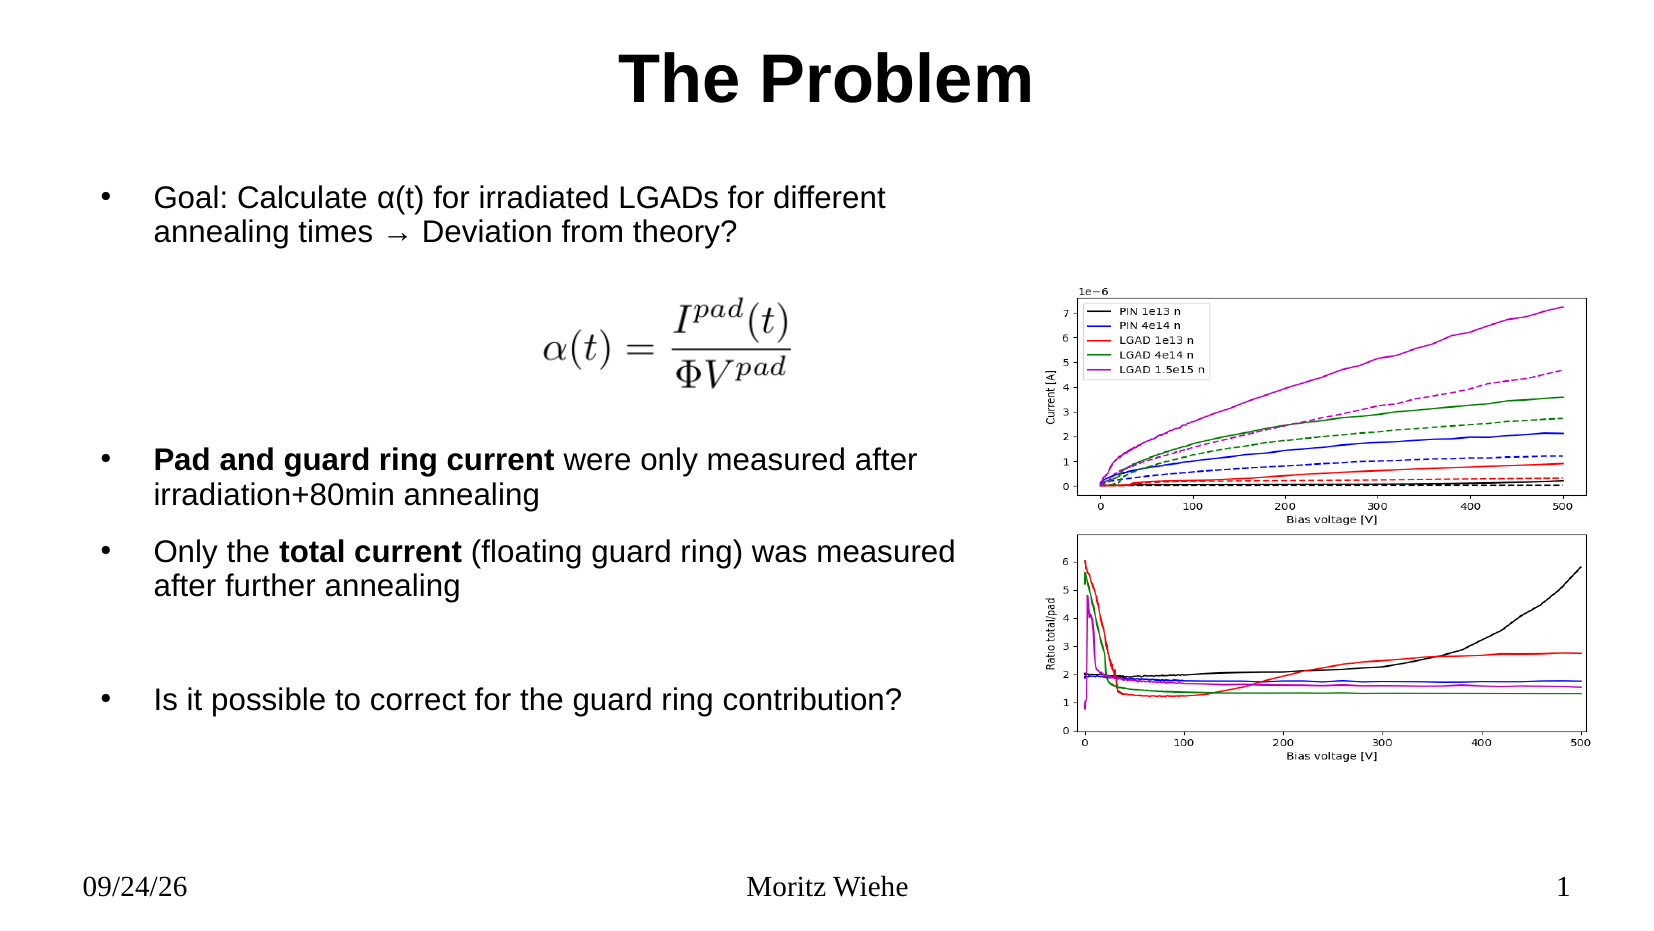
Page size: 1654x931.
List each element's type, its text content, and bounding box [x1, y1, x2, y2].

title The Problem [82, 37, 1571, 121]
picture [1035, 285, 1595, 766]
picture [536, 284, 796, 399]
list Goal: Calculate α(t) for irradiated LGADs for different annealing times → Deviation from theory? Pad and guard ring current were only measured after irradiation+80min annealing Only the total current (floating guard ring) was measured after further annealing Is it possible to correct for the guard ring contribution? [82, 180, 1006, 720]
